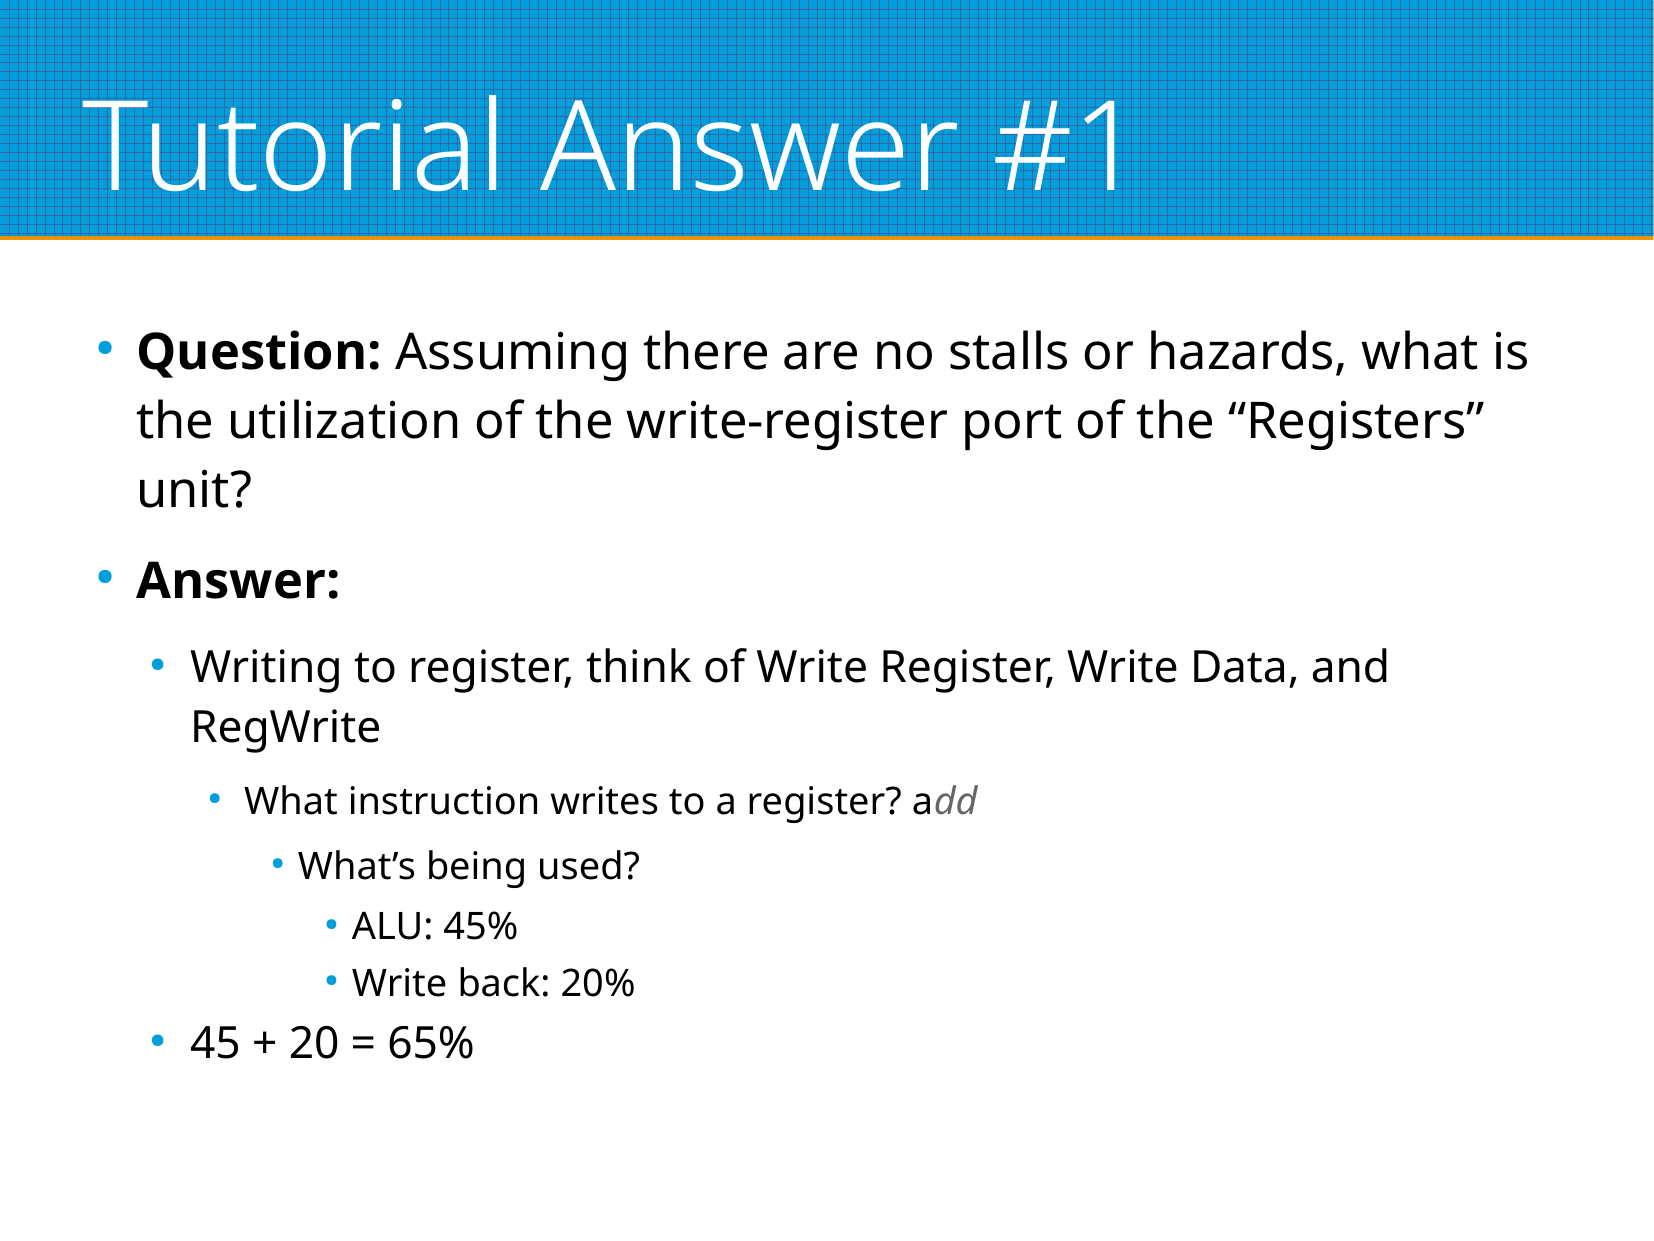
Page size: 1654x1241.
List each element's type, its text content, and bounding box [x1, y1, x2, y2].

list Question: Assuming there are no stalls or hazards, what is the utilization of the write-register port of the “Registers” unit? Answer: Writing to register, think of Write Register, Write Data, and RegWrite What instruction writes to a register? add What’s being used? ALU: 45% Write back: 20% 45 + 20 = 65% [82, 314, 1563, 1081]
title Tutorial Answer #1 [82, 19, 1571, 227]
